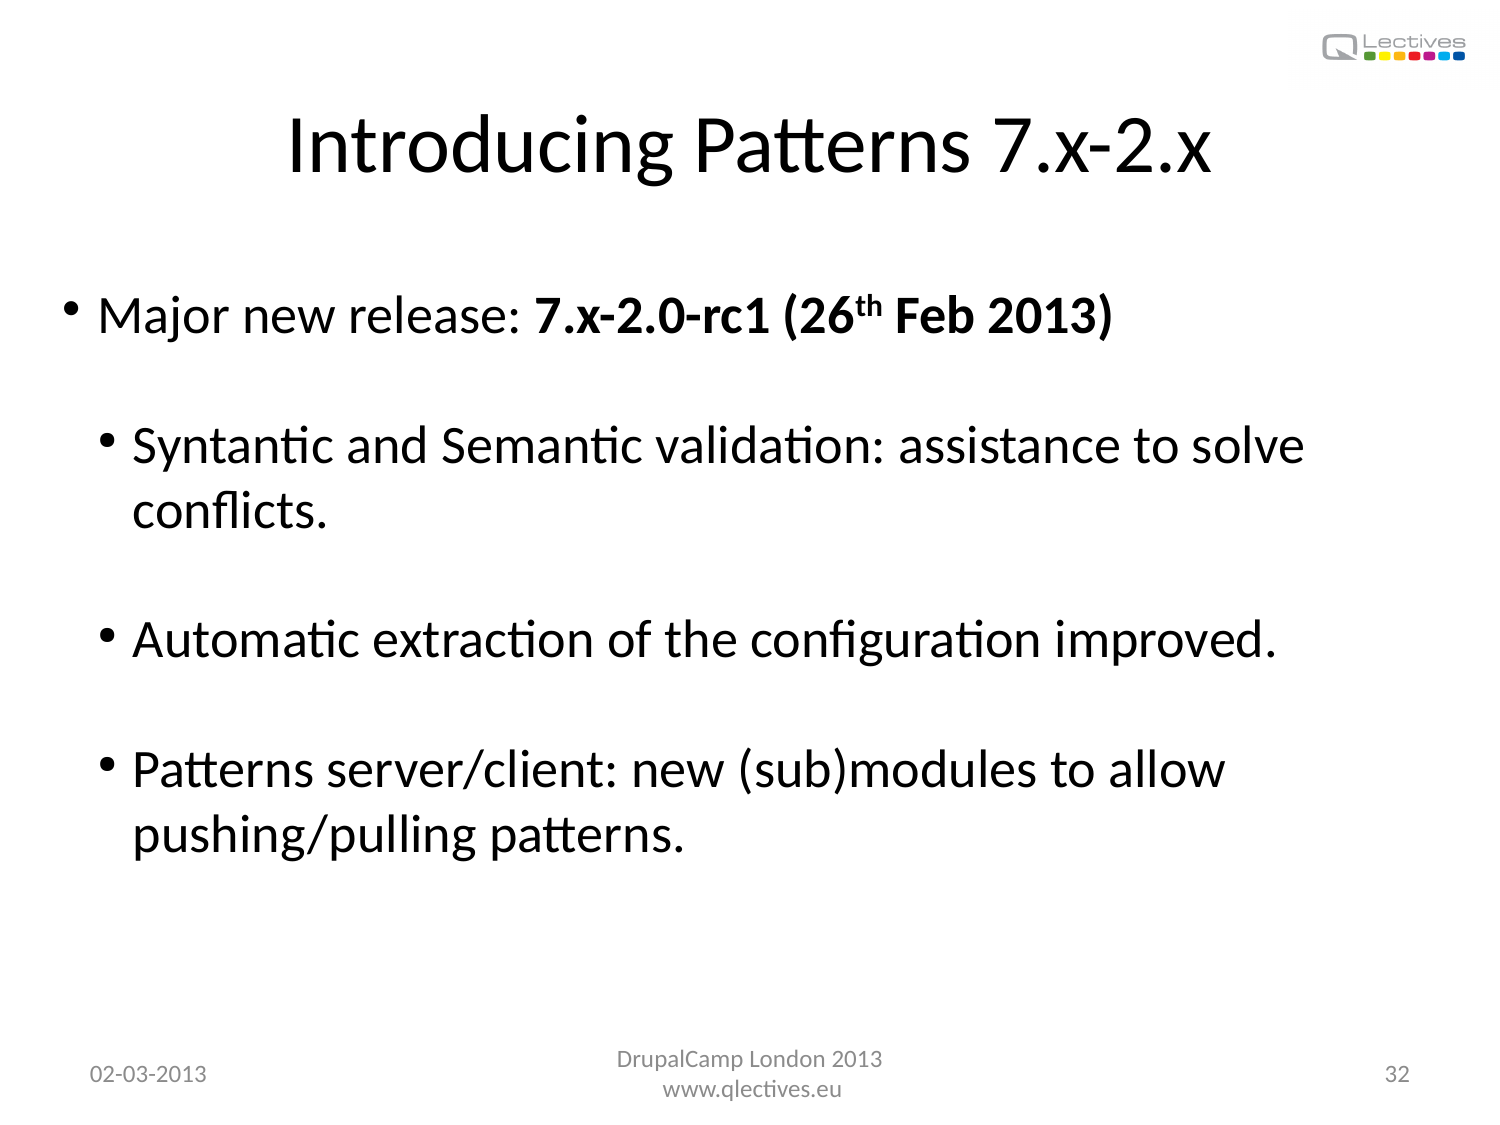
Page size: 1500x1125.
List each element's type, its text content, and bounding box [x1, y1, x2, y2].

text_box 02-03-2013 [74, 1042, 425, 1103]
text_box <number> [1074, 1042, 1425, 1103]
text_box DrupalCamp London 2013 www.qlectives.eu [512, 1042, 988, 1103]
picture [1288, 9, 1500, 90]
text_box Introducing Patterns 7.x-2.x [75, 45, 1425, 233]
text_box Major new release: 7.x-2.0-rc1 (26th Feb 2013) Syntantic and Semantic validation: assistance to solve conflicts. Automatic extraction of the configuration improved. Patterns server/client: new (sub)modules to allow pushing/pulling patterns. [47, 271, 1410, 1014]
